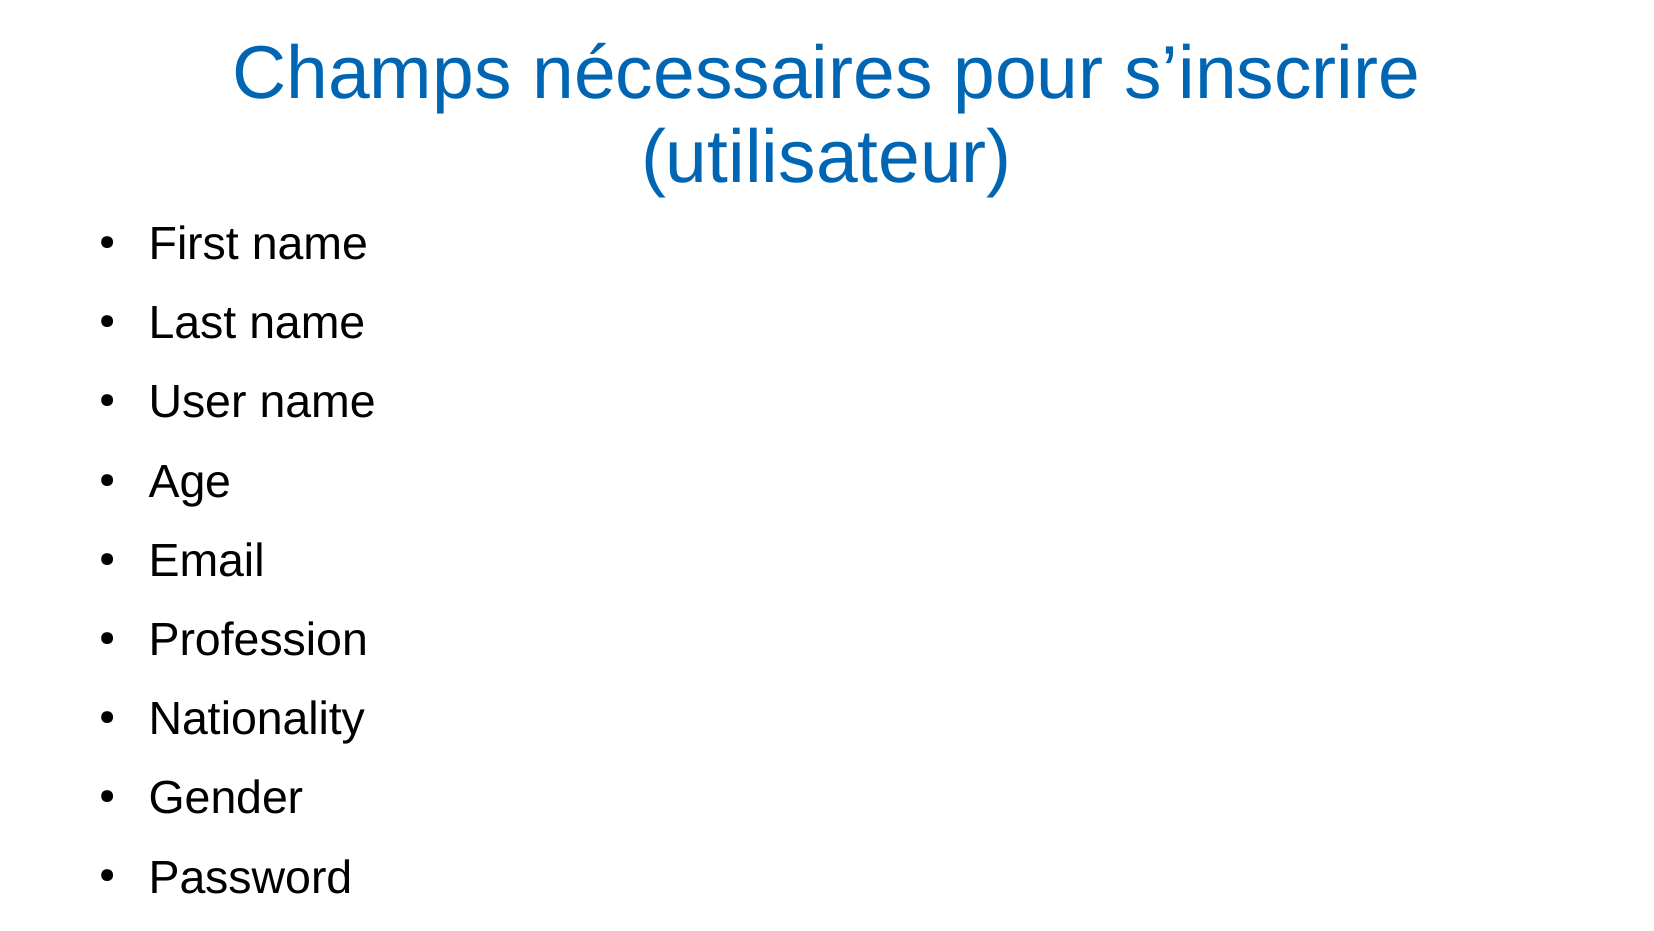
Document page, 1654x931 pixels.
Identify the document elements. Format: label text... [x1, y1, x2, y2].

list First name Last name User name Age Email Profession Nationality Gender Password [82, 217, 1571, 910]
title Champs nécessaires pour s’inscrire (utilisateur) [82, 30, 1571, 199]
